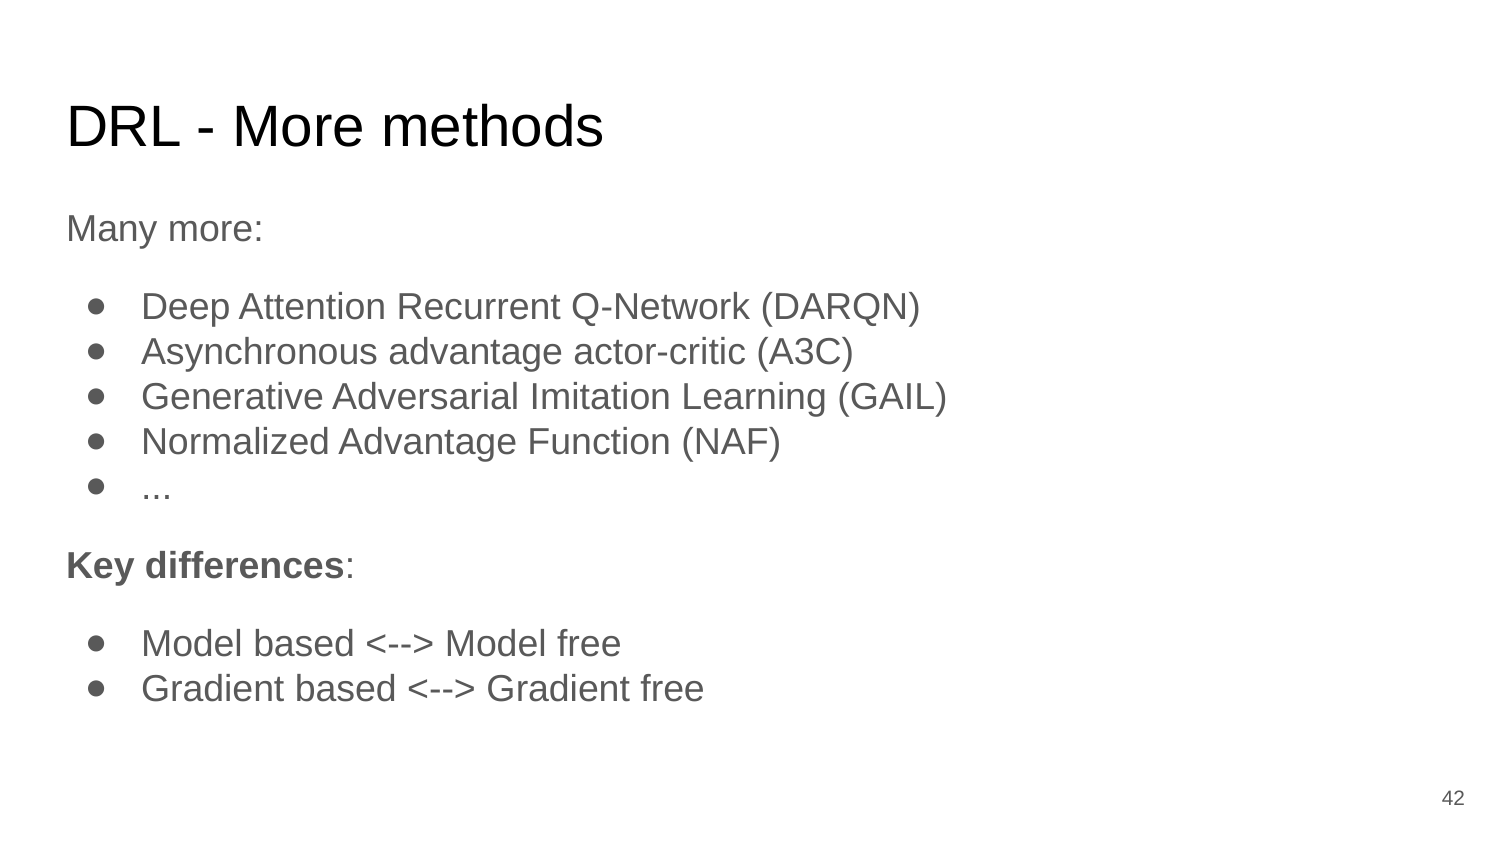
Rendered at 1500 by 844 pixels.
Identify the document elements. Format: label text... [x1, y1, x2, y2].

title DRL - More methods [51, 72, 1449, 167]
list Many more: Deep Attention Recurrent Q-Network (DARQN) Asynchronous advantage actor-critic (A3C) Generative Adversarial Imitation Learning (GAIL) Normalized Advantage Function (NAF) ... Key differences: Model based <--> Model free Gradient based <--> Gradient free [51, 189, 1449, 750]
slide_number <number> [1389, 764, 1480, 830]
